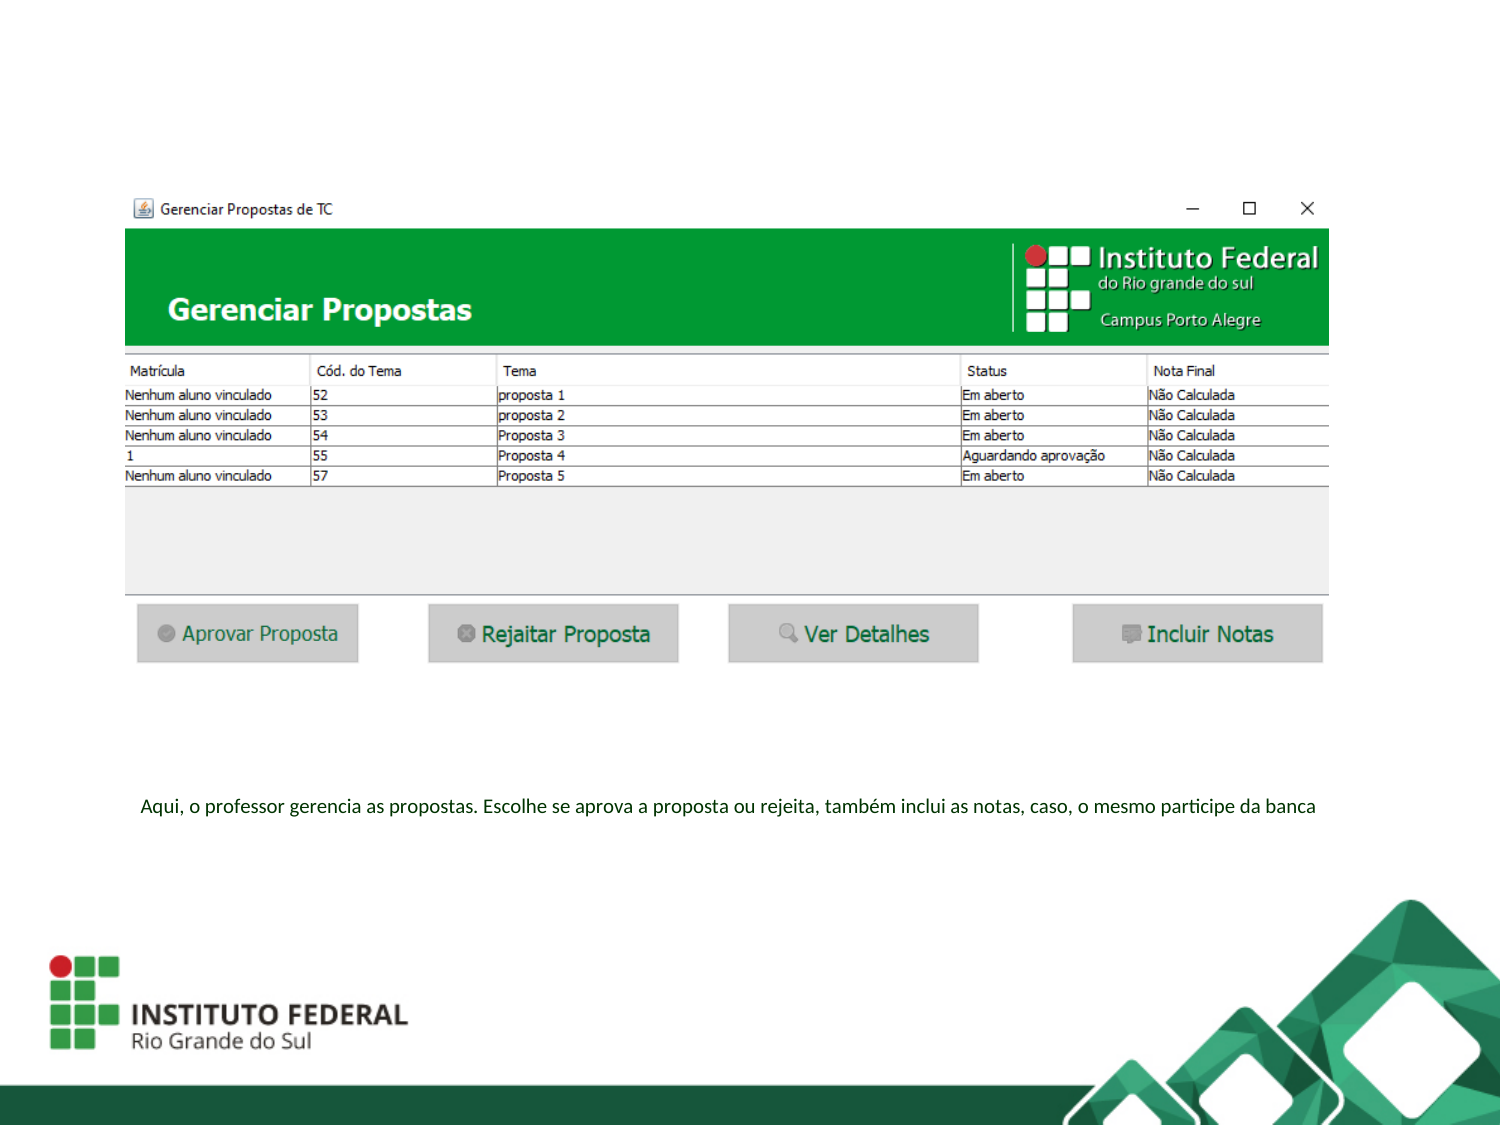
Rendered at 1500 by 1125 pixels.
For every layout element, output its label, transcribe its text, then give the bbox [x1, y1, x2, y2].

text_box Aqui, o professor gerencia as propostas. Escolhe se aprova a proposta ou rejeita, também inclui as notas, caso, o mesmo participe da banca [126, 785, 1333, 825]
picture [125, 192, 1329, 670]
